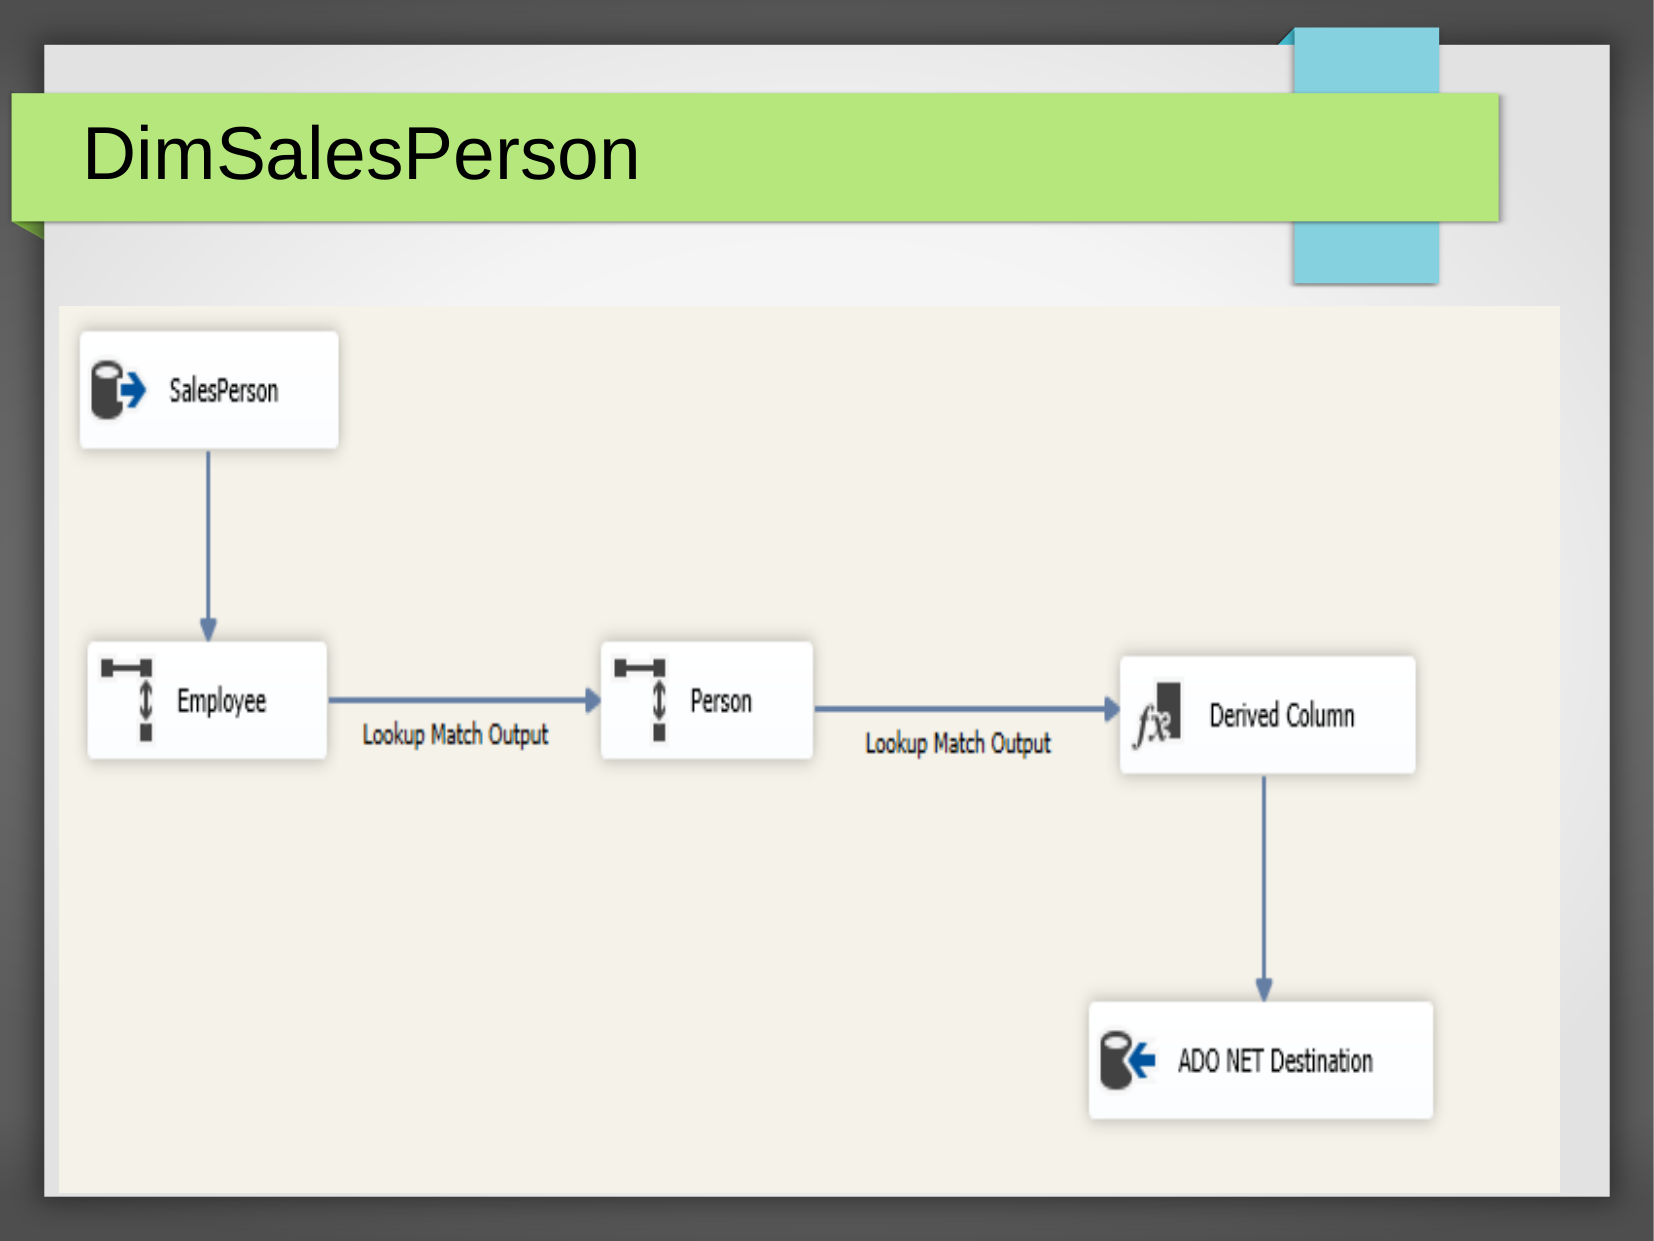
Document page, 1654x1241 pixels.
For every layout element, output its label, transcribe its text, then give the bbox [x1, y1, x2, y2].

title DimSalesPerson [82, 94, 1264, 213]
picture [0, 0, 1654, 1241]
